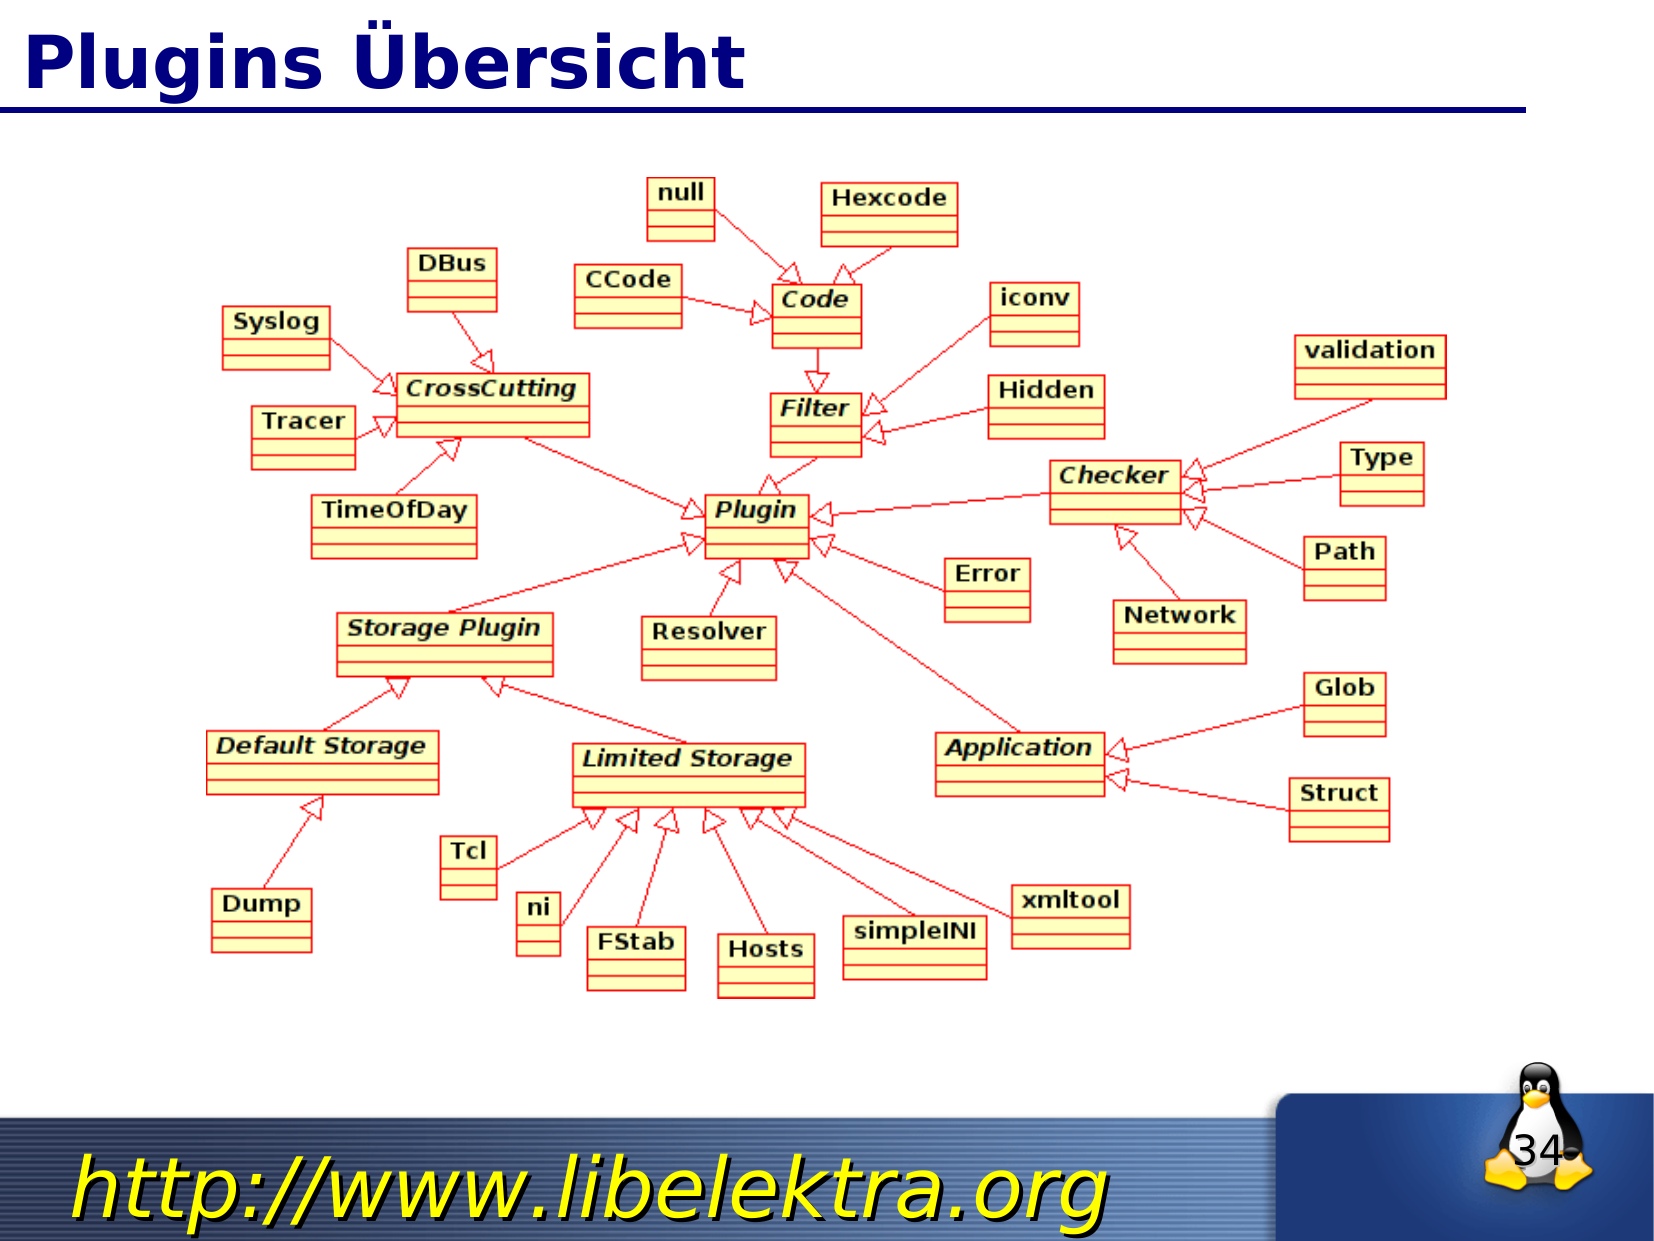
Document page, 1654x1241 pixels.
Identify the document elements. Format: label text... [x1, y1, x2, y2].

picture [0, 1061, 1654, 1241]
picture [206, 177, 1447, 999]
text_box <Nummer> [1312, 1122, 1565, 1178]
text_box Plugins Übersicht [22, 14, 1611, 111]
